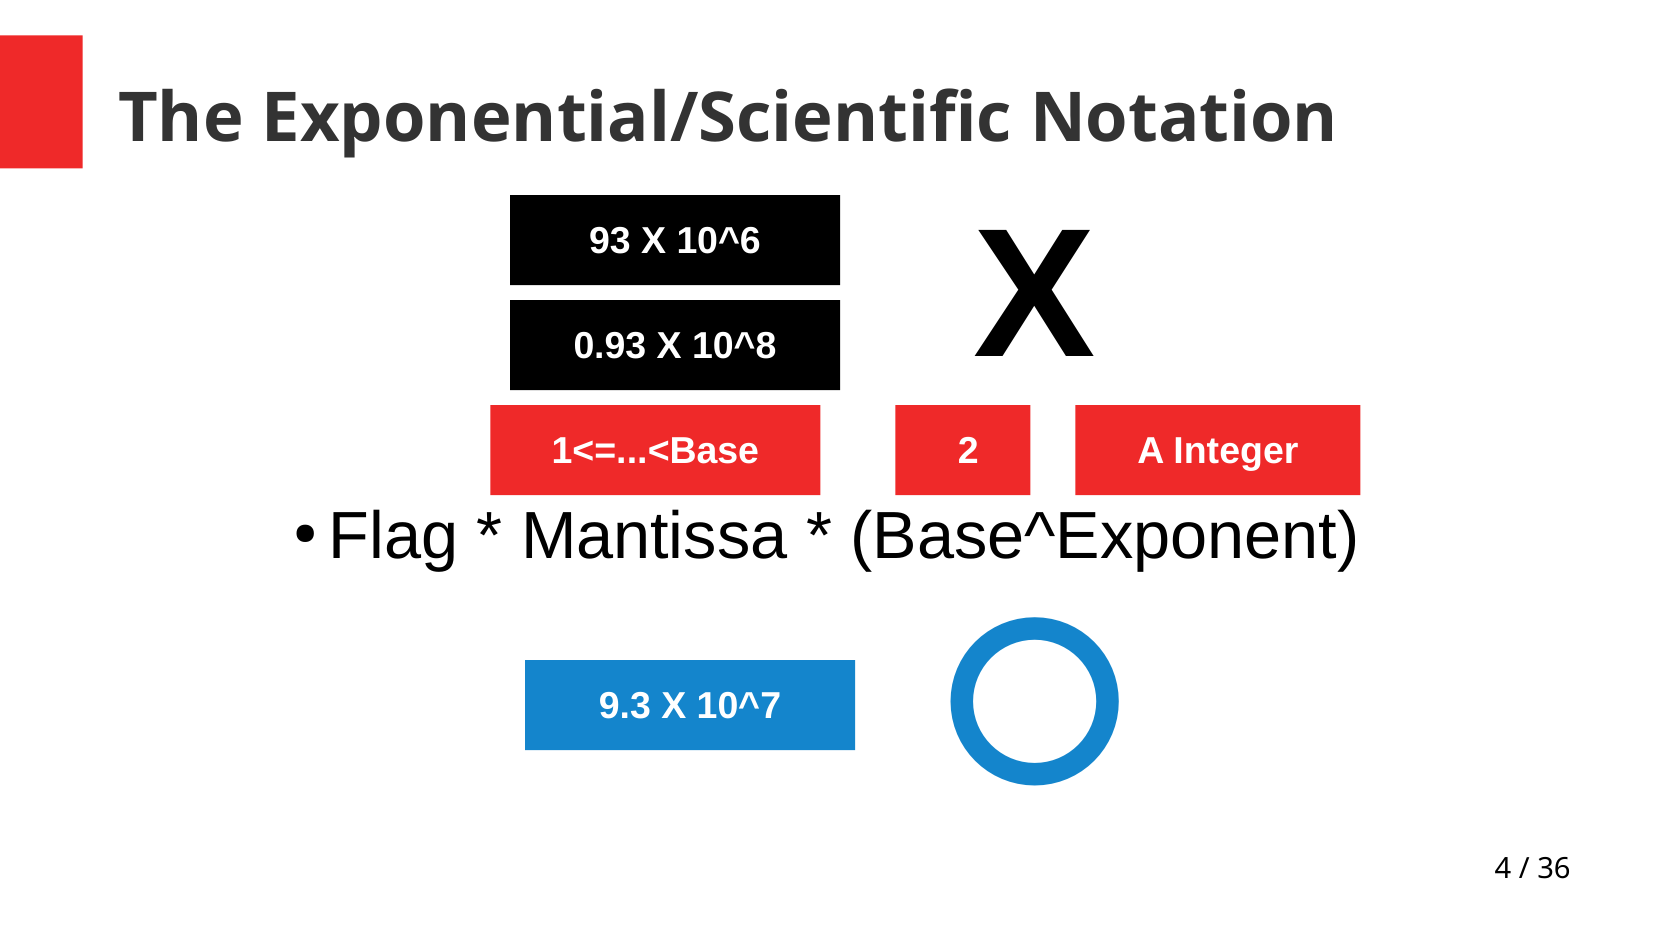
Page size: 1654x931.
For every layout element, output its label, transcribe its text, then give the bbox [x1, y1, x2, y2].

text_box A Integer [1075, 405, 1361, 496]
text_box 1<=...<Base [490, 405, 821, 496]
text_box 2 [895, 405, 1031, 496]
text_box 0.93 X 10^8 [510, 300, 840, 391]
subtitle Flag * Mantissa * (Base^Exponent) [118, 265, 1536, 806]
text_box 9.3 X 10^7 [525, 660, 840, 751]
text_box X [840, 195, 1231, 391]
text_box 〇 [840, 610, 1231, 806]
text_box 93 X 10^6 [510, 195, 840, 286]
title The Exponential/Scientific Notation [118, 37, 1571, 193]
